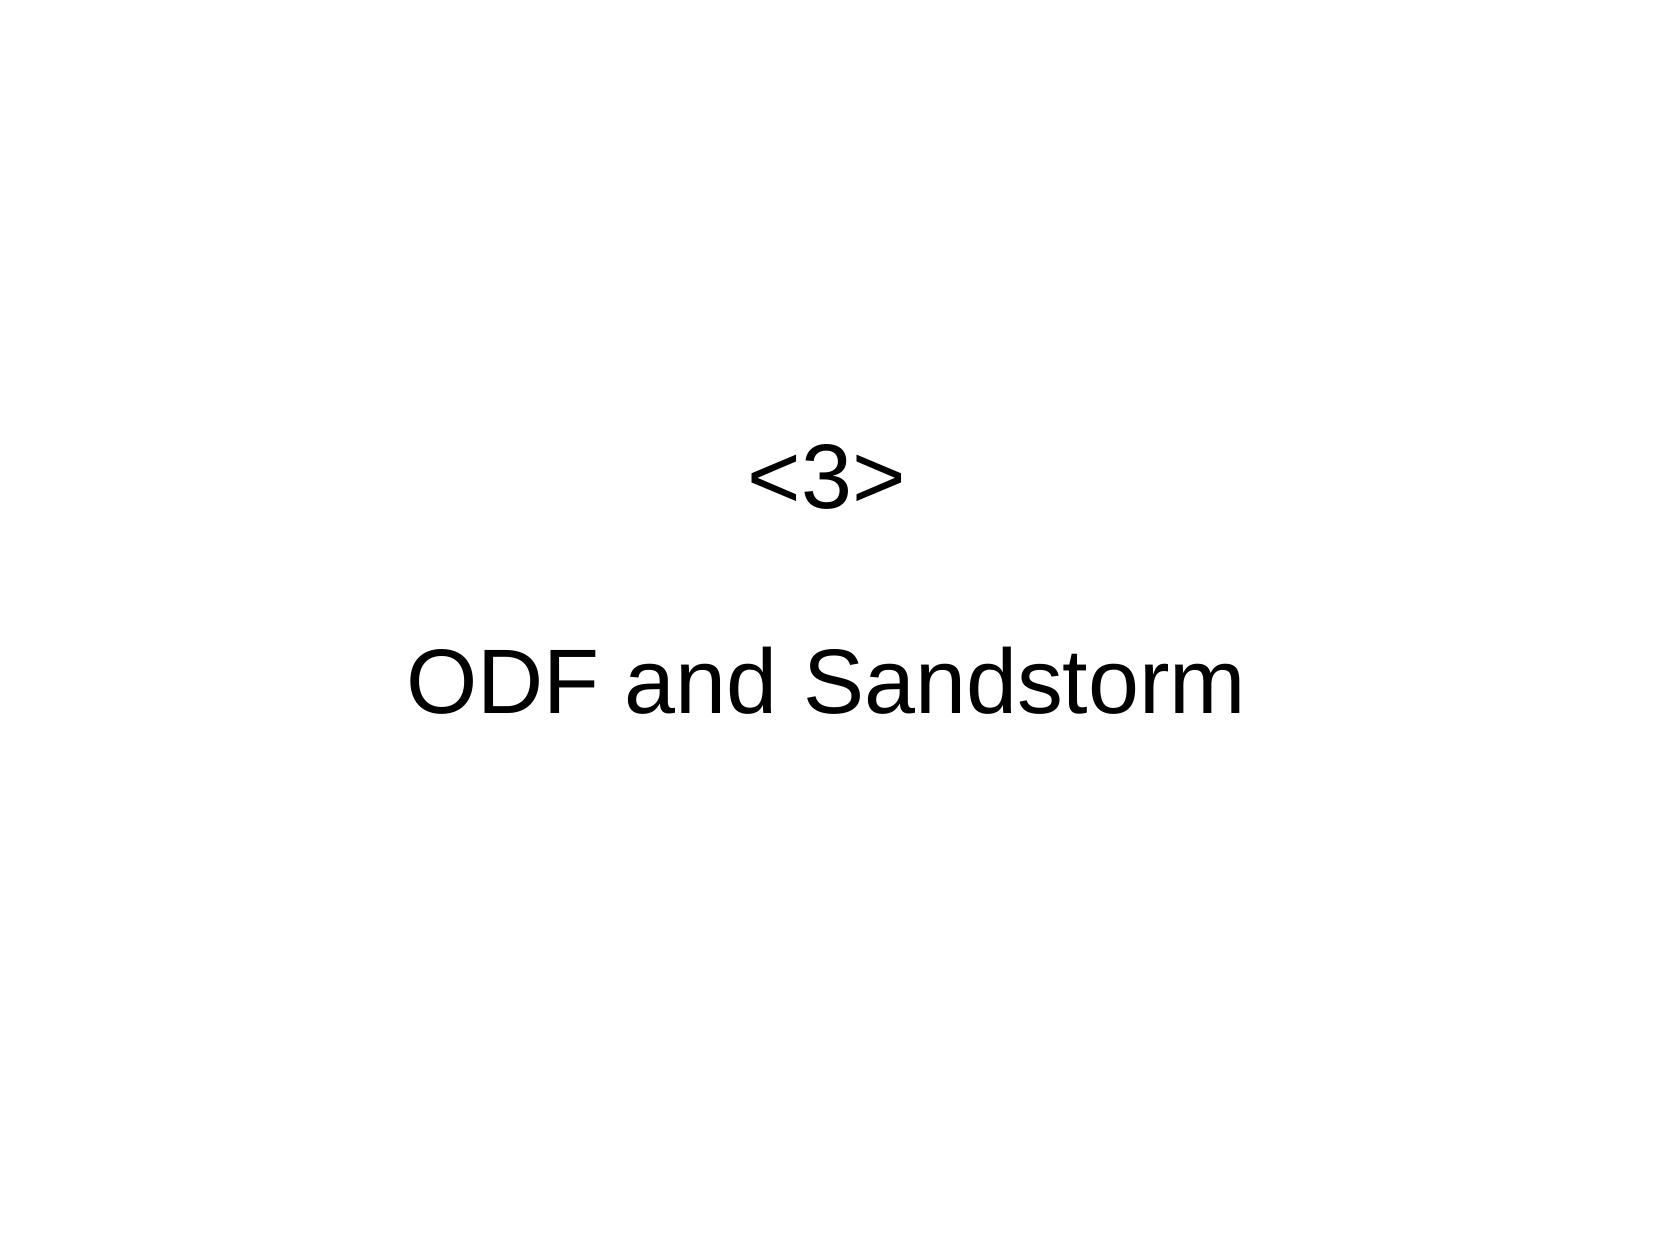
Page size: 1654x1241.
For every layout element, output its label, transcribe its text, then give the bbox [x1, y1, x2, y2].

title <3> ODF and Sandstorm [82, 49, 1571, 1111]
